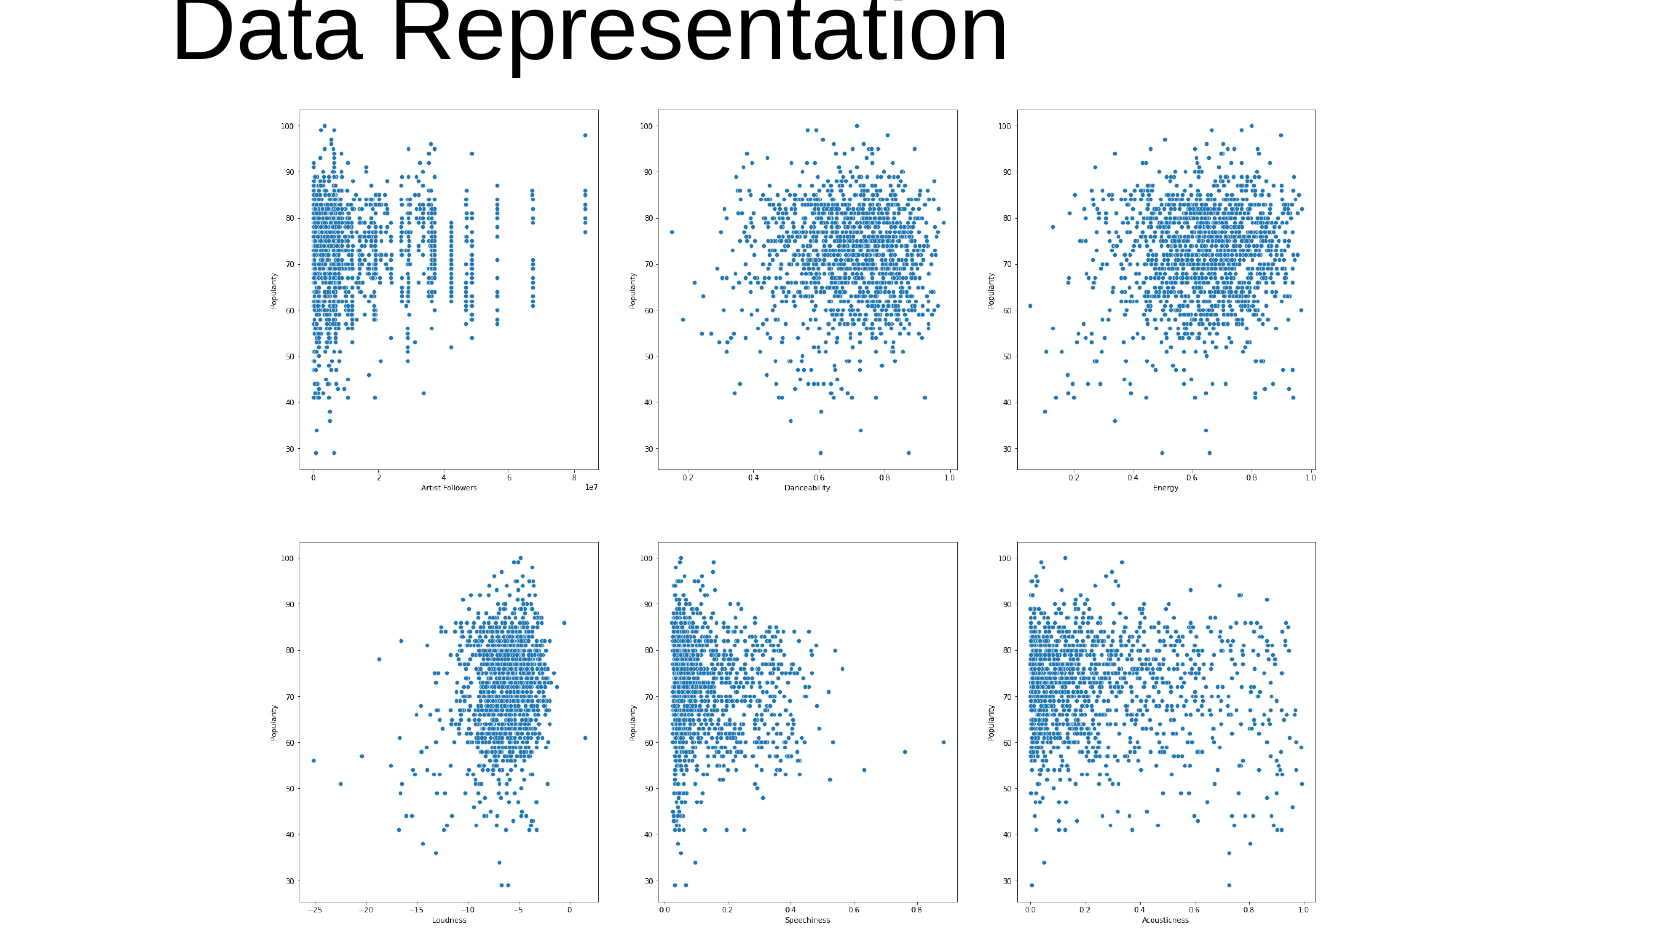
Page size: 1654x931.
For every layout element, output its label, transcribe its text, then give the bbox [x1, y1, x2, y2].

picture [265, 104, 1321, 929]
title Data Representation [0, 0, 1336, 106]
